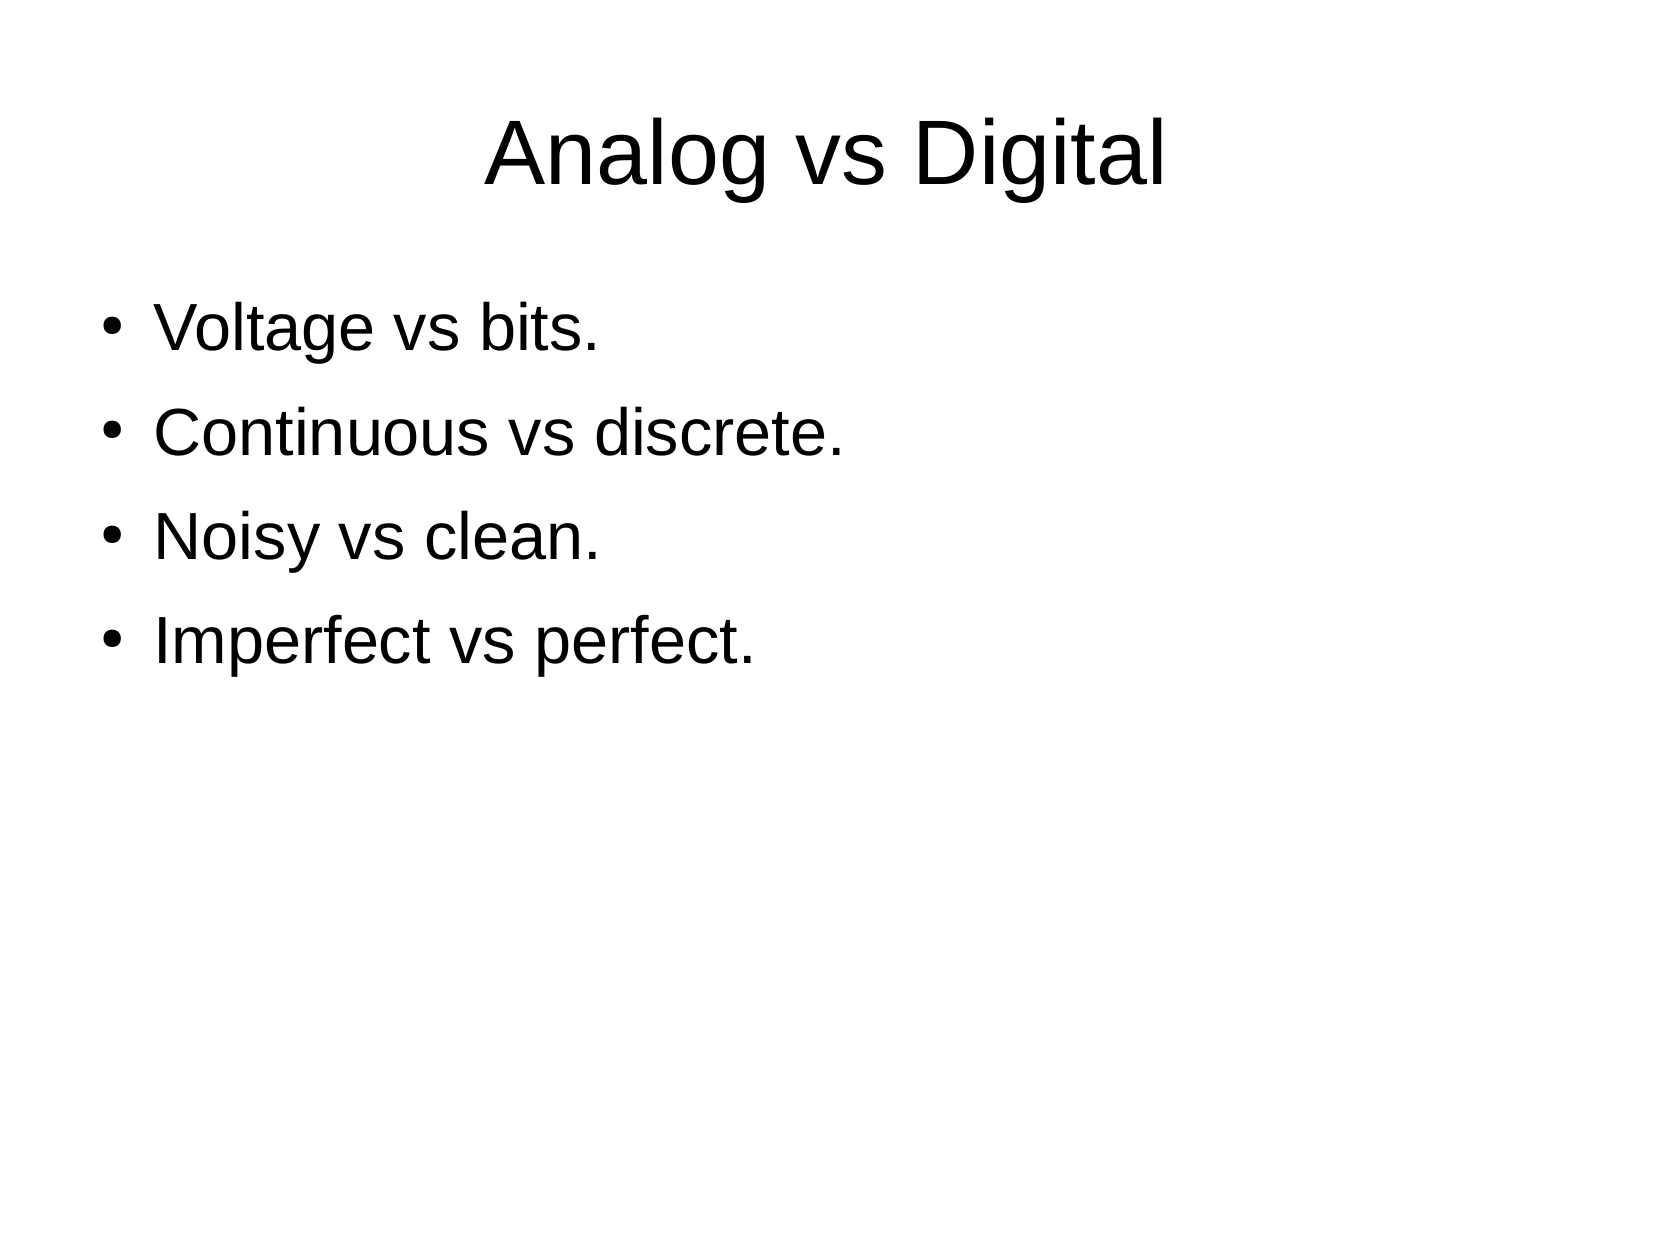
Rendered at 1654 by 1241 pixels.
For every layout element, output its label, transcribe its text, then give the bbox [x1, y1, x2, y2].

list Voltage vs bits. Continuous vs discrete. Noisy vs clean. Imperfect vs perfect. [82, 290, 1538, 1010]
title Analog vs Digital [82, 49, 1571, 257]
